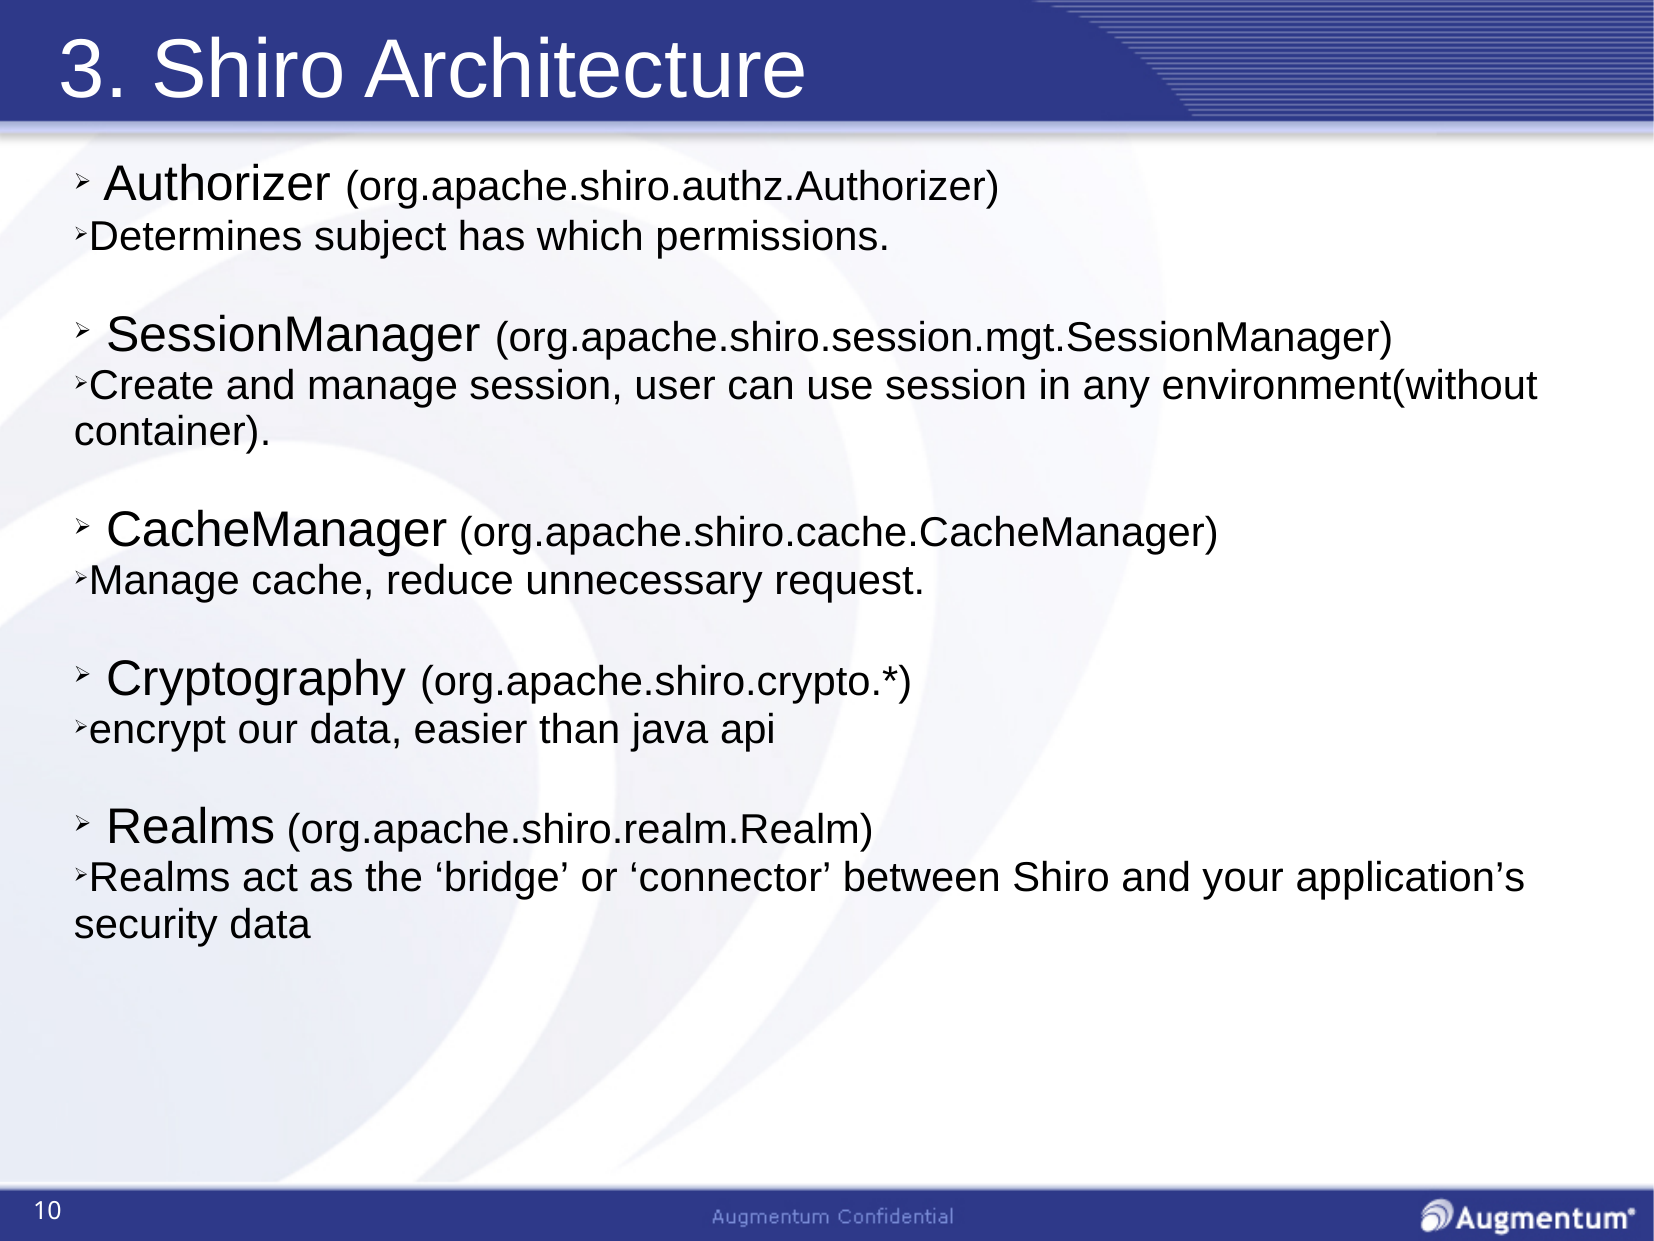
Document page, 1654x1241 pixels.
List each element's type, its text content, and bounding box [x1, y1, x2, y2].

title 3. Shiro Architecture [59, 22, 1548, 116]
picture [0, 0, 1654, 1241]
text_box Authorizer (org.apache.shiro.authz.Authorizer) Determines subject has which permissions. SessionManager (org.apache.shiro.session.mgt.SessionManager) Create and manage session, user can use session in any environment(without container). CacheManager (org.apache.shiro.cache.CacheManager) Manage cache, reduce unnecessary request. Cryptography (org.apache.shiro.crypto.*) encrypt our data, easier than java api Realms (org.apache.shiro.realm.Realm) Realms act as the ‘bridge’ or ‘connector’ between Shiro and your application’s security data [59, 148, 1565, 1001]
